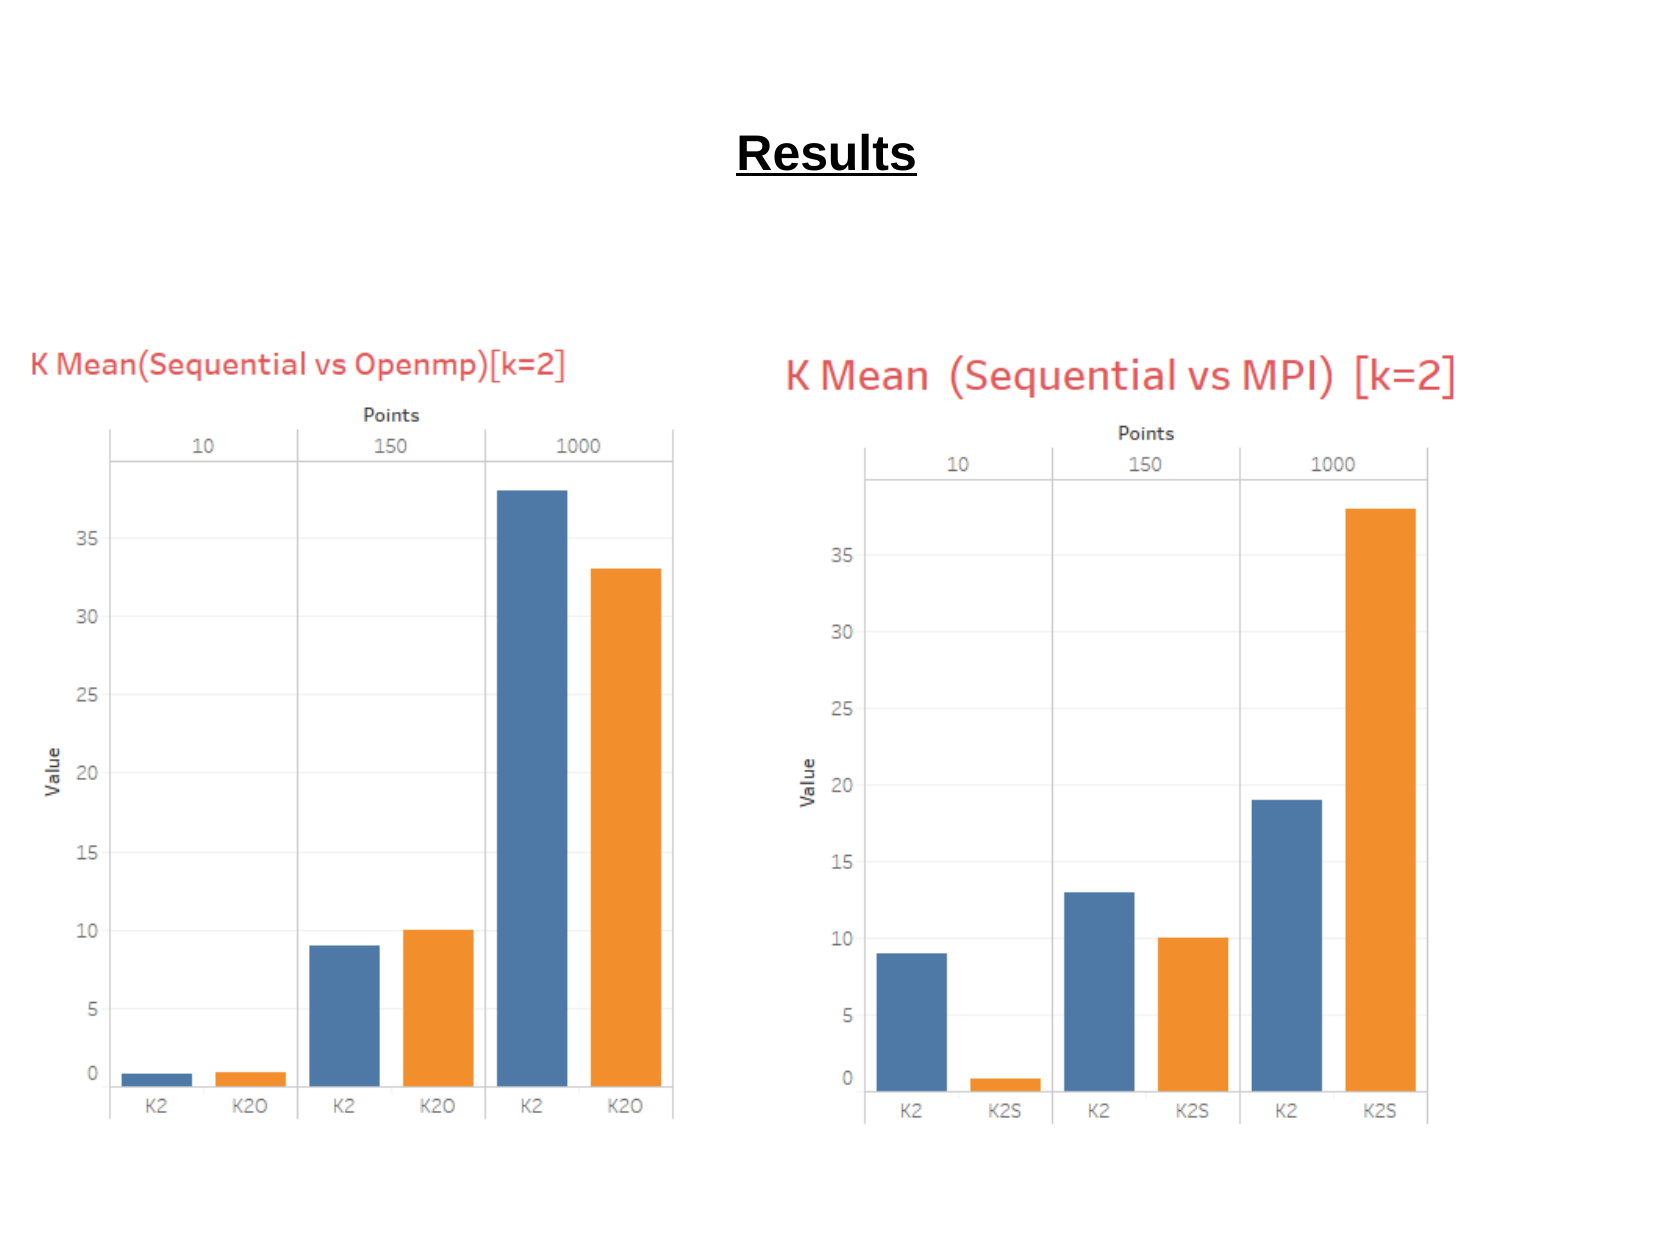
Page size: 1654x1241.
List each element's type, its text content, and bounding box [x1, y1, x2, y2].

title Results [82, 49, 1571, 257]
picture [25, 339, 699, 1124]
picture [780, 340, 1488, 1132]
